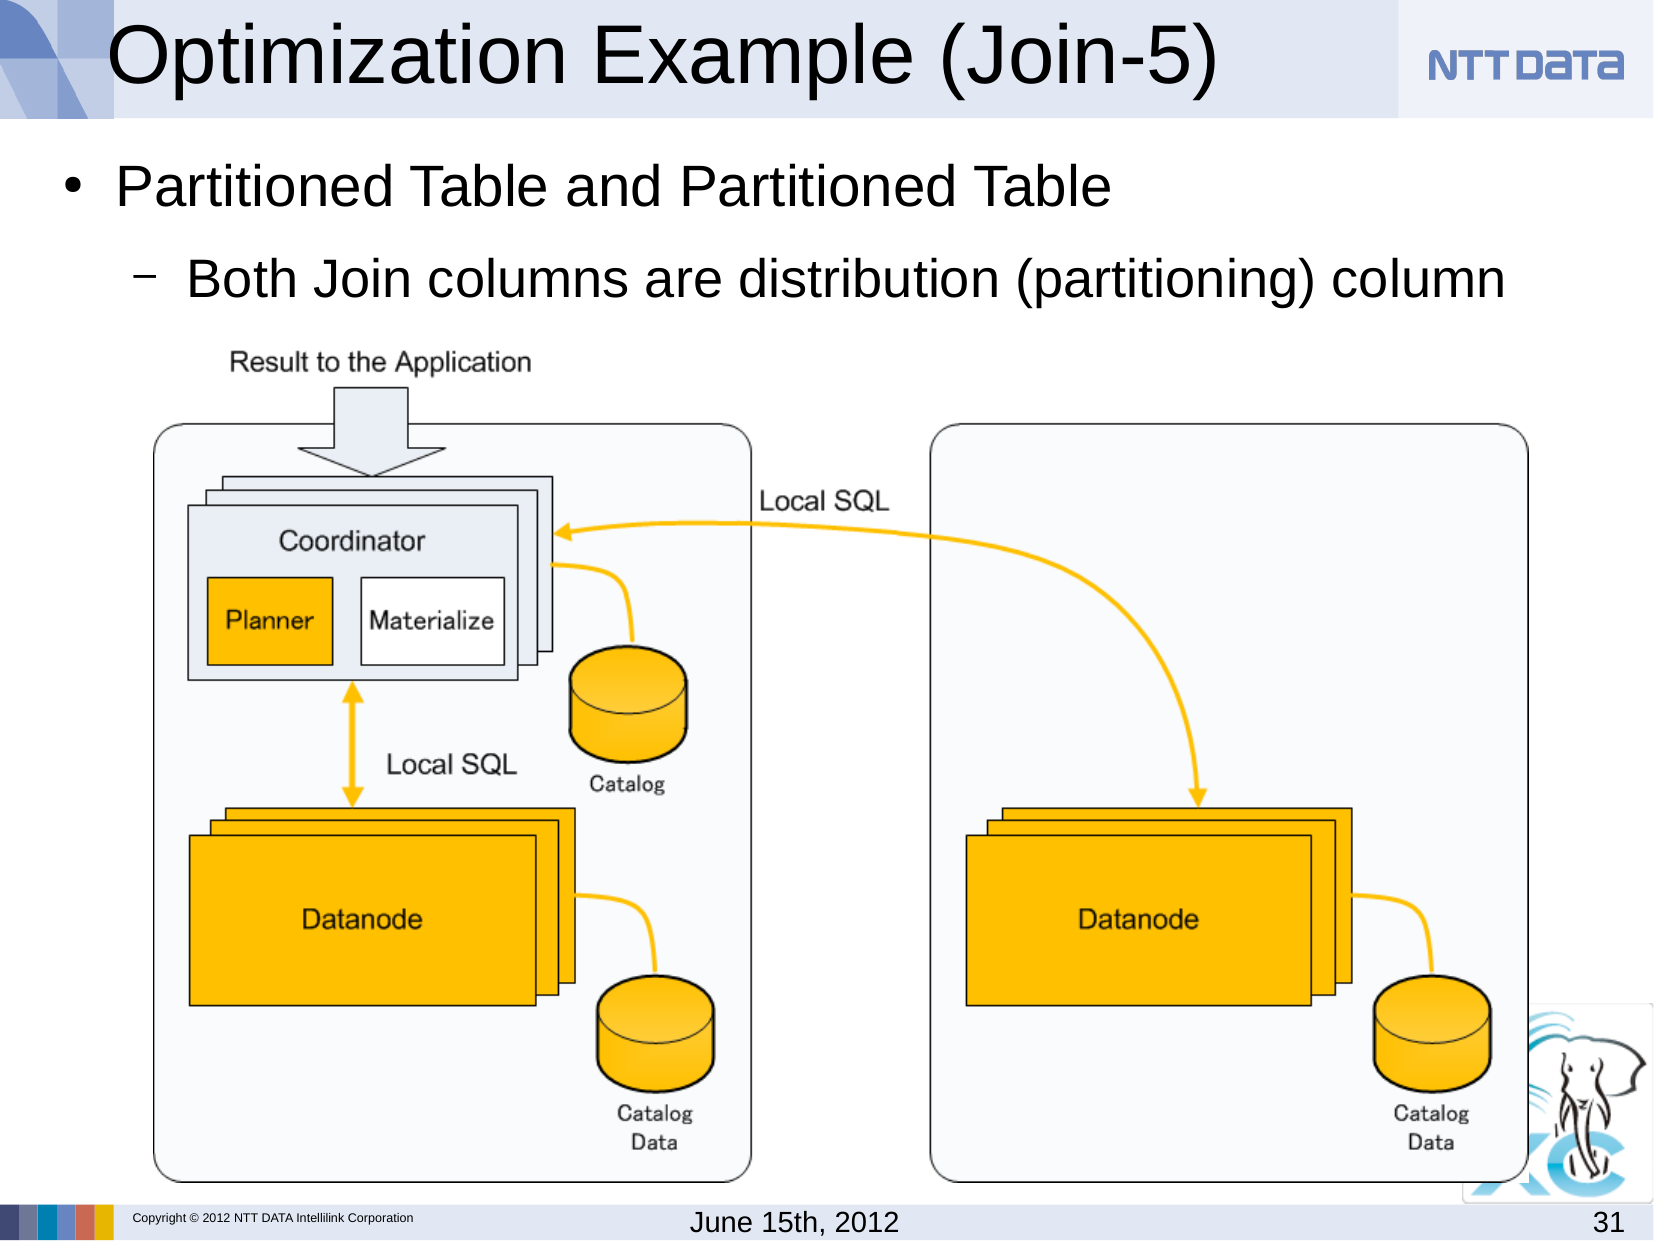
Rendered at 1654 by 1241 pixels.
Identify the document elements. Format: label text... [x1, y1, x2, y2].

picture [1429, 50, 1624, 80]
picture [0, 0, 114, 119]
picture [153, 342, 1654, 1204]
title Optimization Example (Join-5) [106, 7, 1399, 101]
list Partitioned Table and Partitioned Table Both Join columns are distribution (partitioning) column [44, 153, 1595, 1182]
